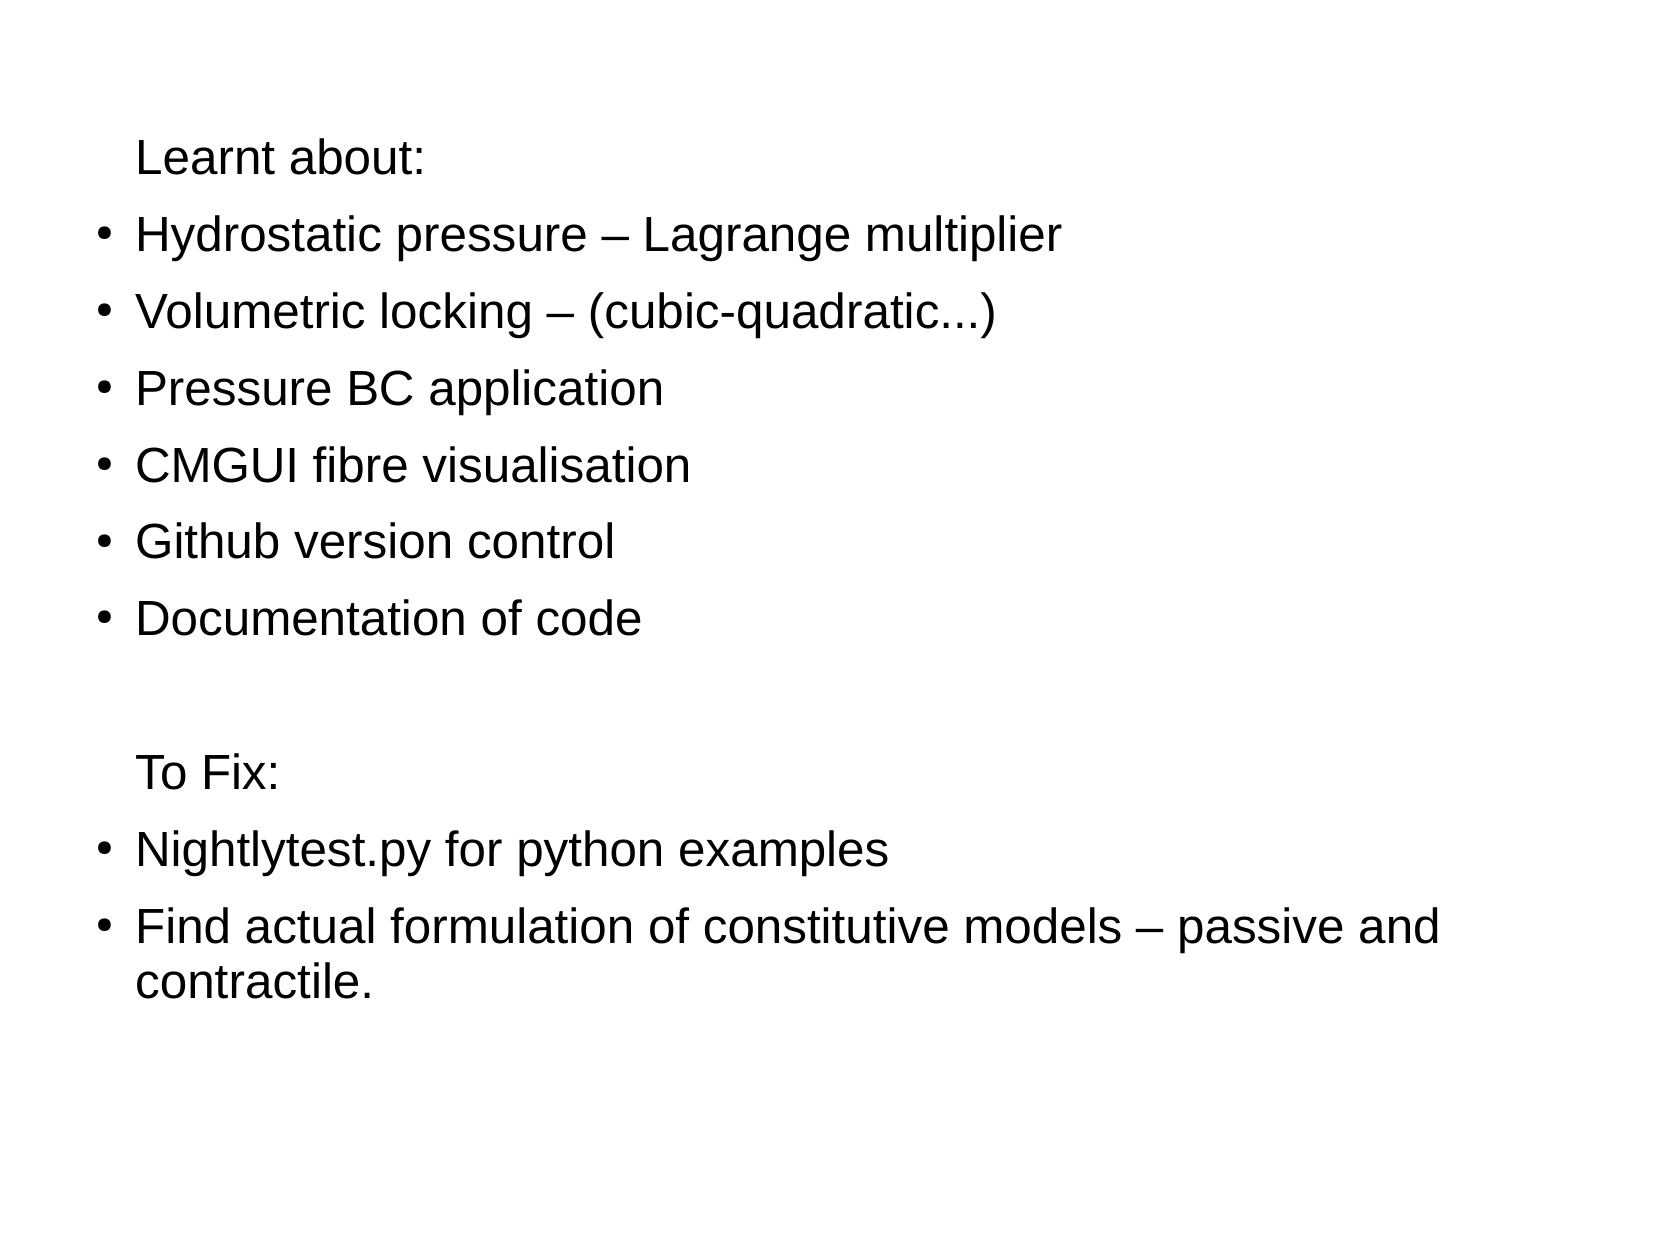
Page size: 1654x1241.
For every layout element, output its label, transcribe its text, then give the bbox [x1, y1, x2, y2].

list Learnt about: Hydrostatic pressure – Lagrange multiplier Volumetric locking – (cubic-quadratic...) Pressure BC application CMGUI fibre visualisation Github version control Documentation of code To Fix: Nightlytest.py for python examples Find actual formulation of constitutive models – passive and contractile. [82, 129, 1538, 1010]
